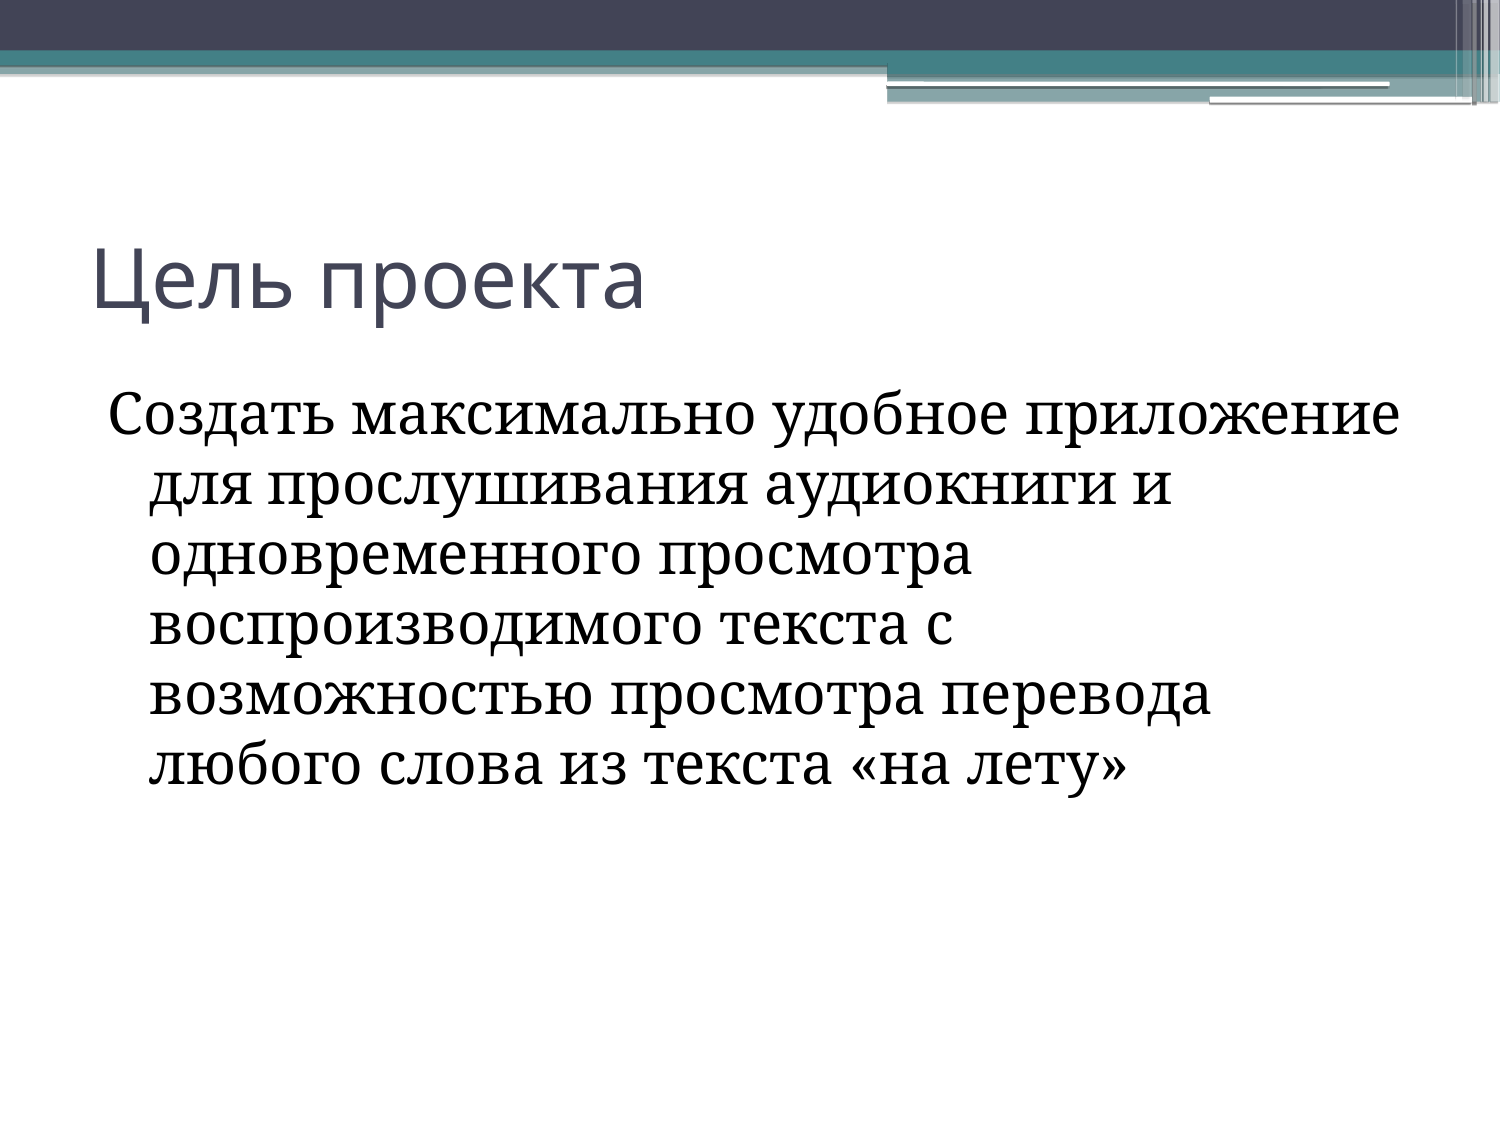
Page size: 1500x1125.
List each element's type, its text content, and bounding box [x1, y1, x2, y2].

title Цель проекта [75, 187, 1425, 363]
list Создать максимально удобное приложение для прослушивания аудиокниги и одновременного просмотра воспроизводимого текста с возможностью просмотра перевода любого слова из текста «на лету» [75, 368, 1425, 1079]
